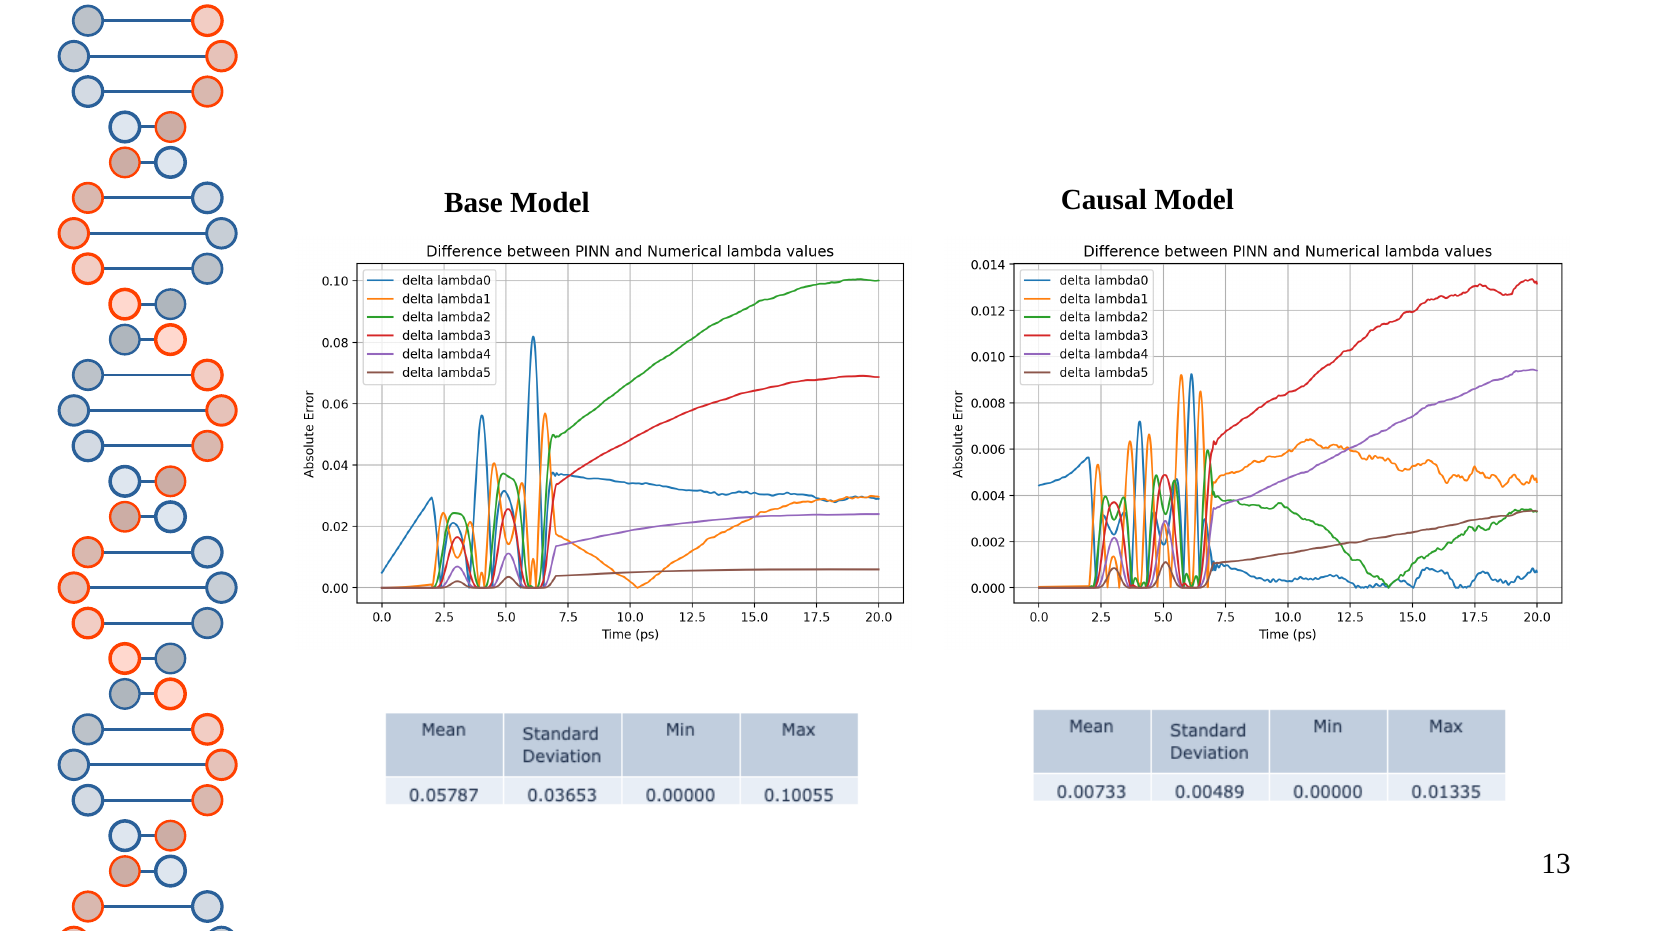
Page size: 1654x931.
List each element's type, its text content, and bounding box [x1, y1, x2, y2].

text_box Causal Model [1046, 175, 1259, 223]
picture [295, 236, 912, 650]
text_box Base Model [429, 178, 611, 226]
picture [944, 236, 1570, 650]
picture [1013, 692, 1529, 833]
picture [375, 701, 872, 821]
